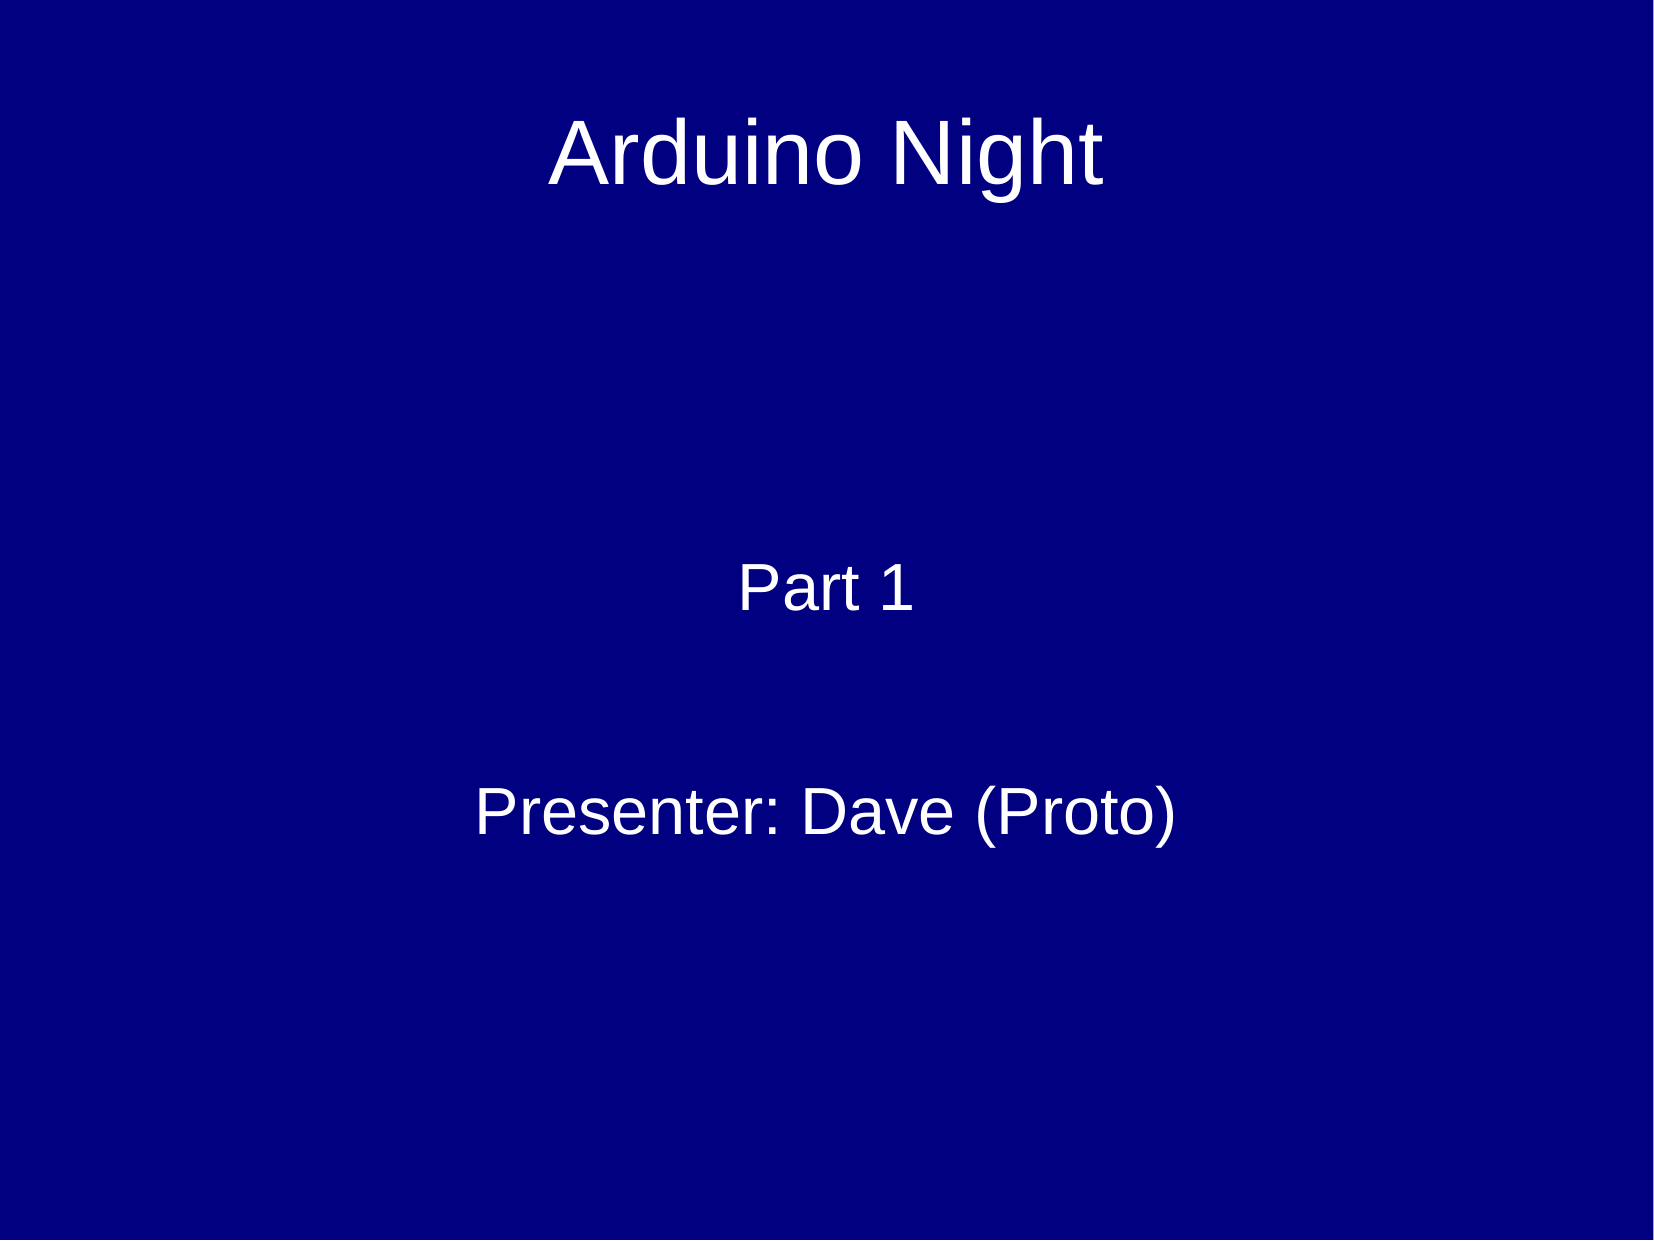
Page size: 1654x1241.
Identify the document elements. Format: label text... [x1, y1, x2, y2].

subtitle Part 1 Presenter: Dave (Proto) [82, 290, 1571, 1109]
title Arduino Night [82, 49, 1571, 257]
